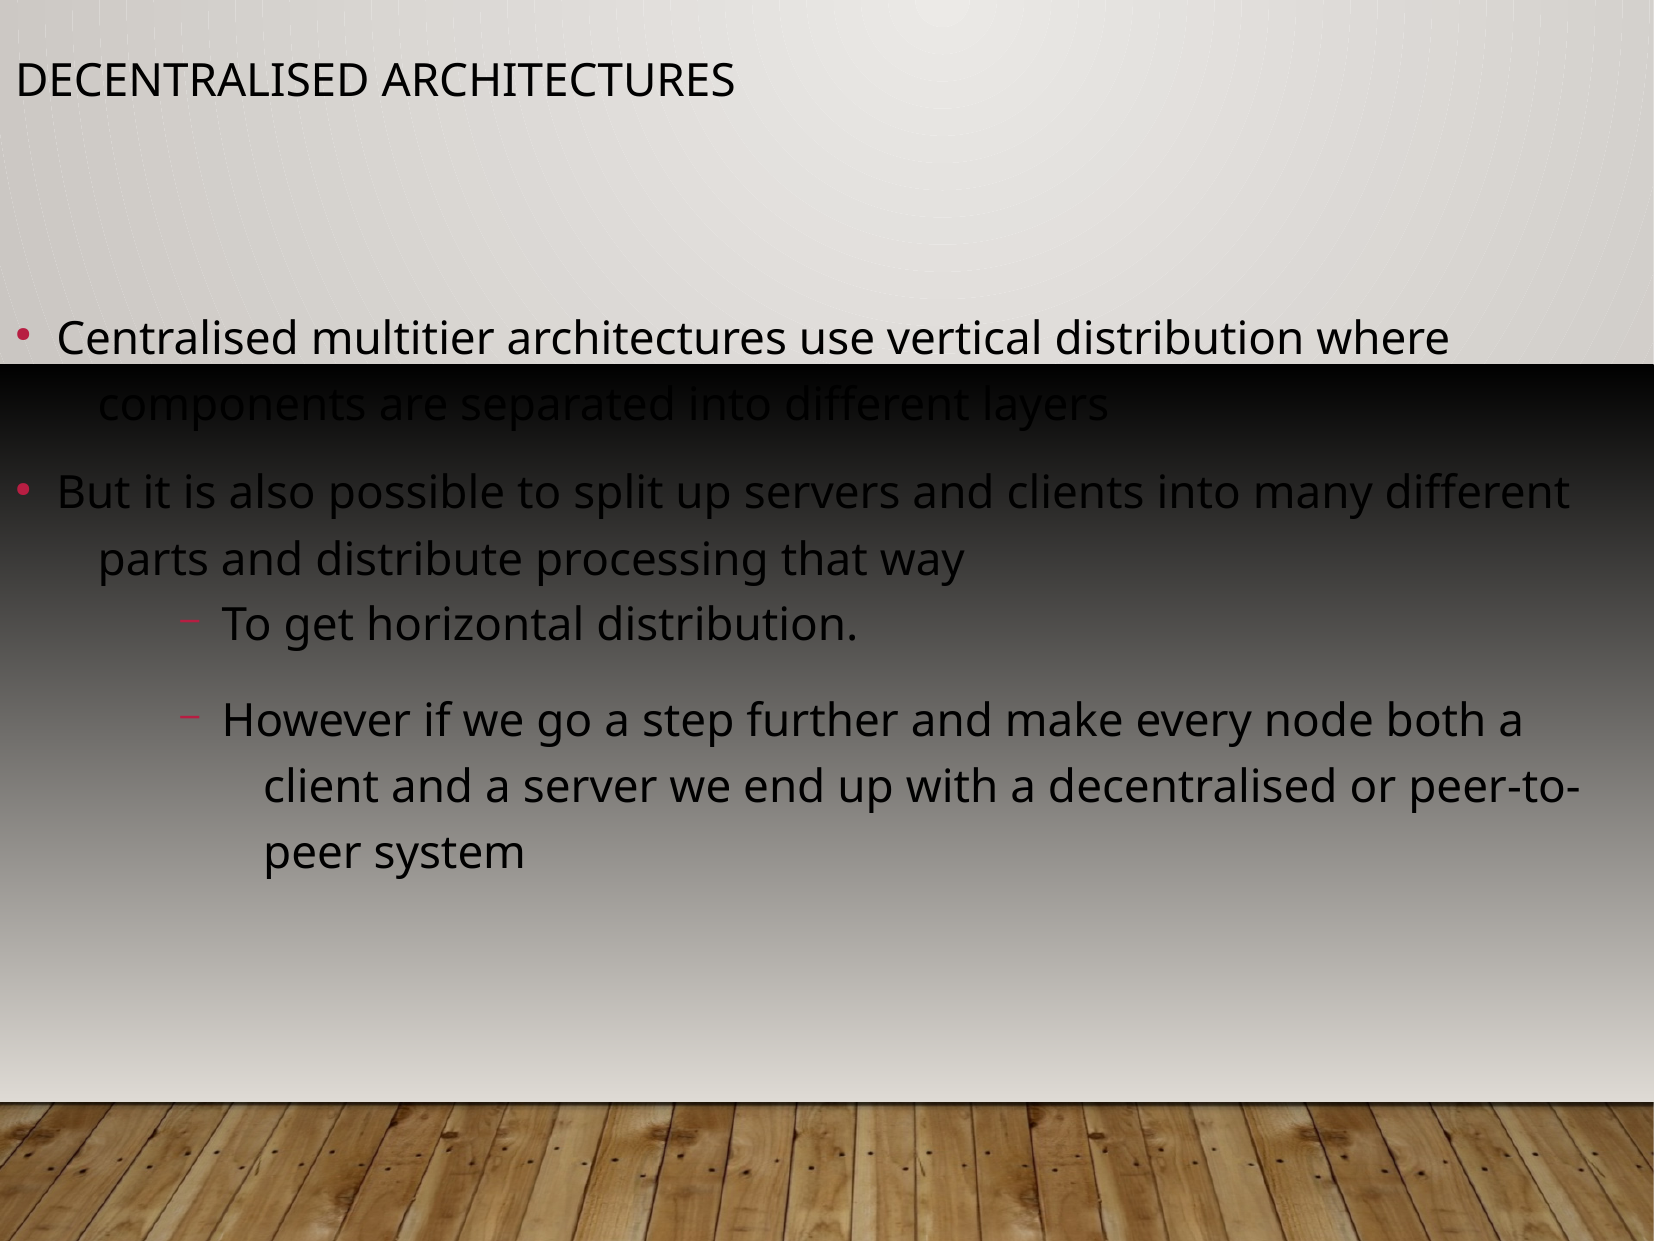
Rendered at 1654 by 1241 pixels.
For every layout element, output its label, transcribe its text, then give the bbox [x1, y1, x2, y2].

list Centralised multitier architectures use vertical distribution where components are separated into different layers But it is also possible to split up servers and clients into many different parts and distribute processing that way To get horizontal distribution. However if we go a step further and make every node both a client and a server we end up with a decentralised or peer-to-peer system [0, 290, 1654, 1010]
title Decentralised Architectures [0, 49, 1654, 257]
